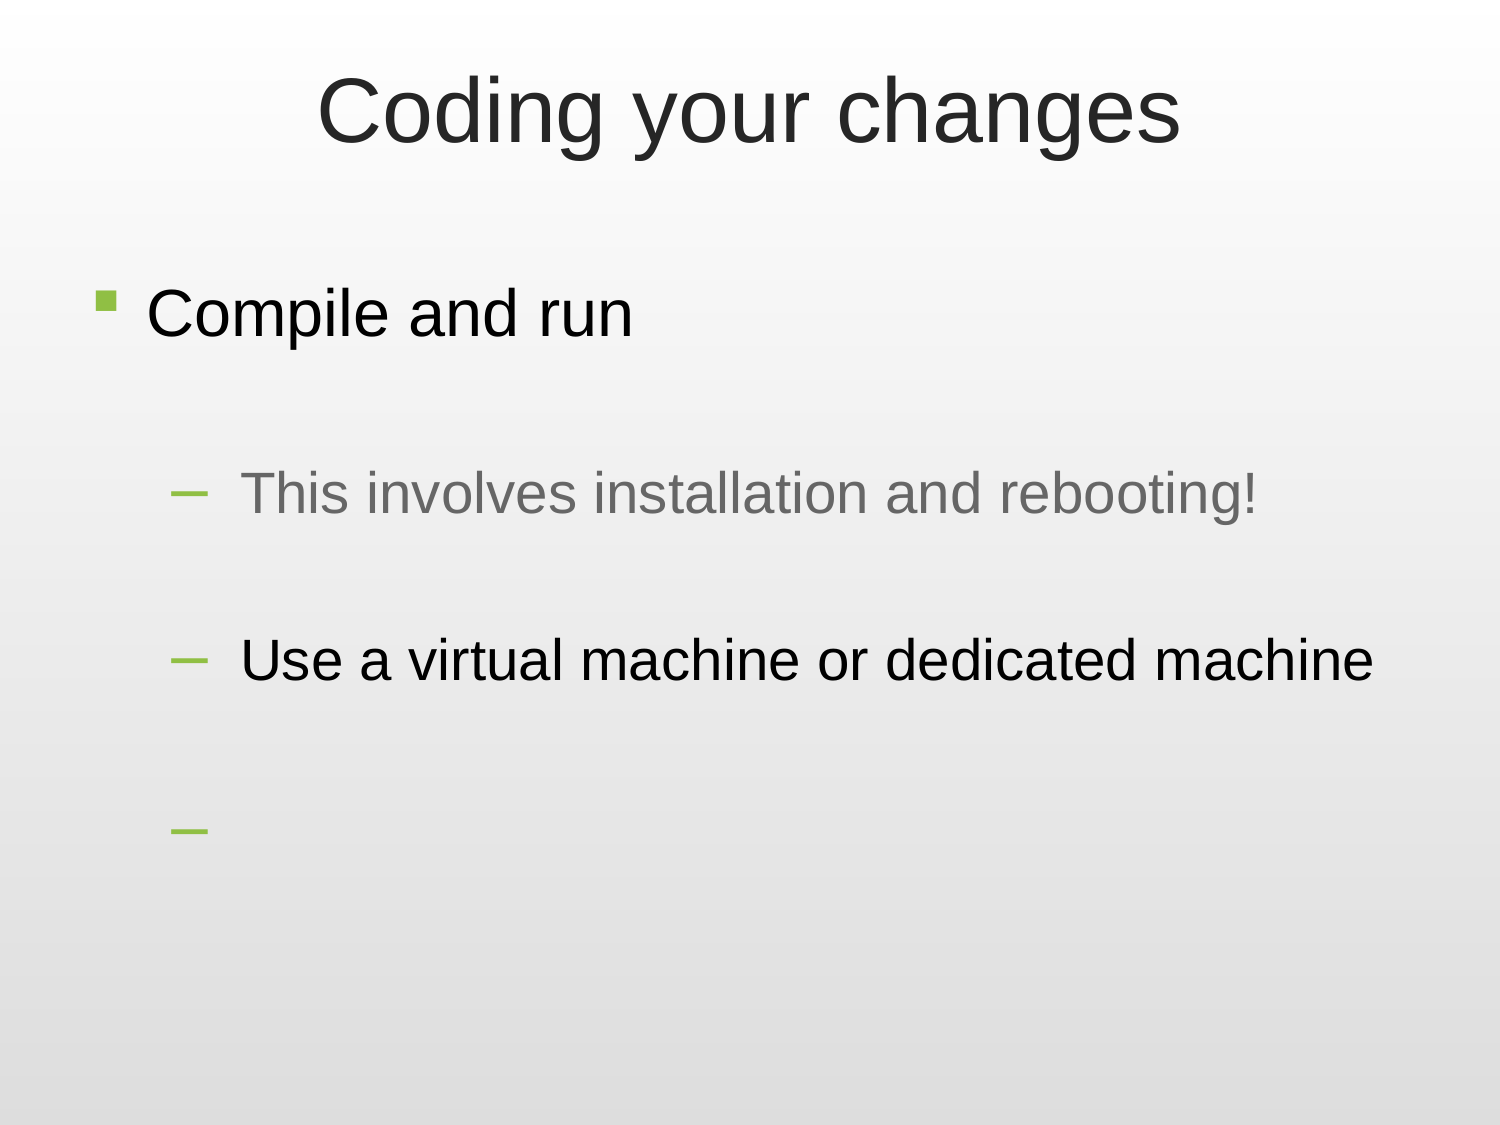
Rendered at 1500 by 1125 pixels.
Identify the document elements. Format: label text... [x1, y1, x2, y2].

list Compile and run This involves installation and rebooting! Use a virtual machine or dedicated machine [75, 262, 1425, 1005]
title Coding your changes [75, 19, 1425, 191]
